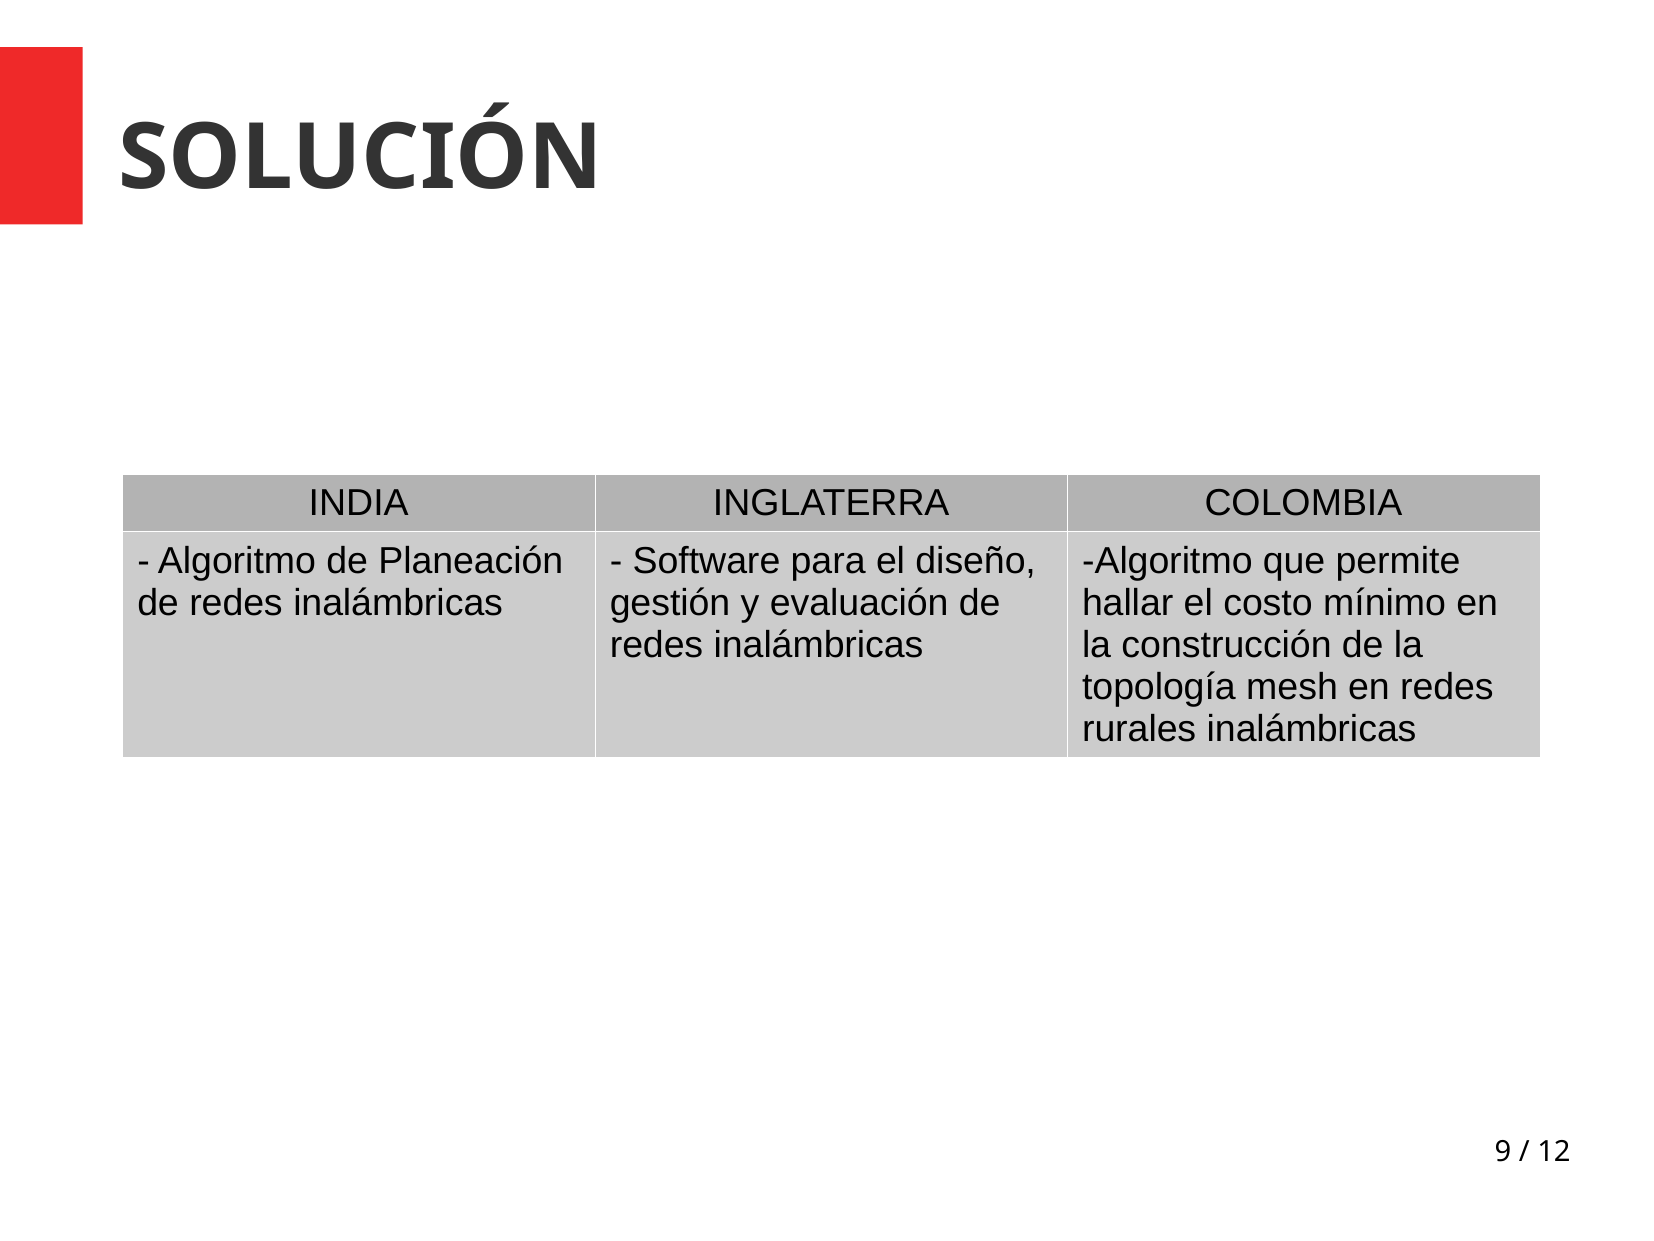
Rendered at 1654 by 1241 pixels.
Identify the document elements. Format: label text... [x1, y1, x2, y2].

table_header INGLATERRA [596, 475, 1067, 531]
table_header COLOMBIA [1068, 475, 1540, 531]
table_cell - Software para el diseño, gestión y evaluación de redes inalámbricas [596, 532, 1067, 757]
table_cell -Algoritmo que permite hallar el costo mínimo en la construcción de la topología mesh en redes rurales inalámbricas [1068, 532, 1540, 757]
table_header INDIA [123, 475, 595, 531]
title SOLUCIÓN [118, 49, 1571, 257]
table_cell - Algoritmo de Planeación de redes inalámbricas [123, 532, 595, 757]
